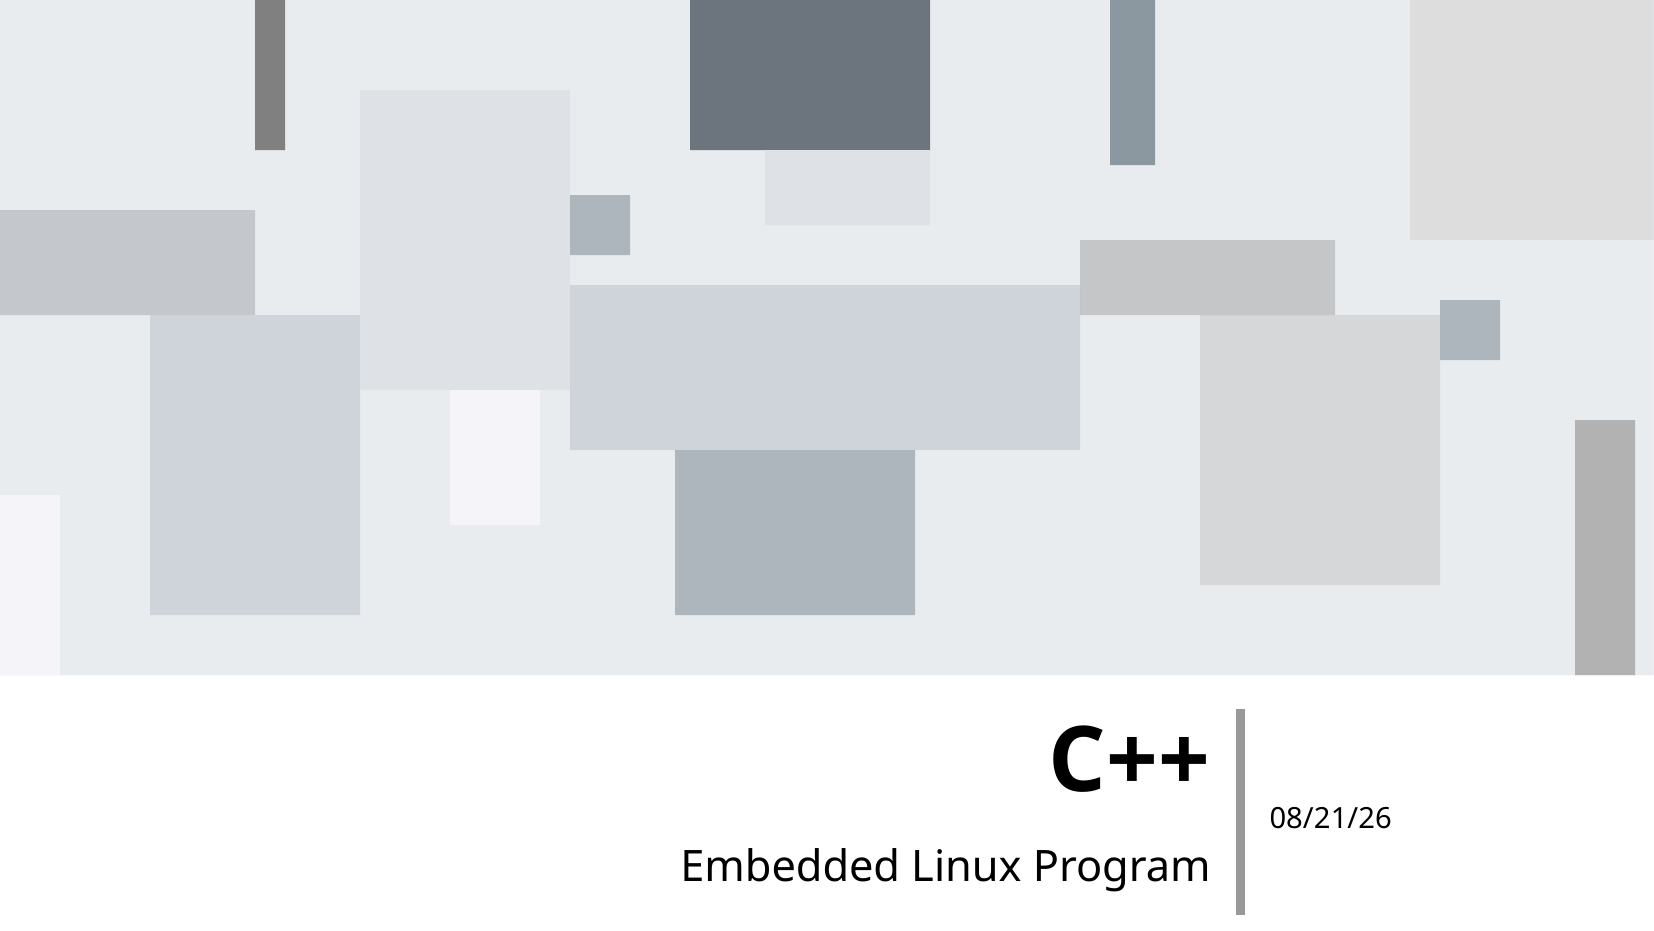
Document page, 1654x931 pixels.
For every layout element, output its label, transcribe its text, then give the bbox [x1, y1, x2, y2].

title C++ [59, 694, 1211, 819]
subtitle Embedded Linux Program [59, 835, 1211, 895]
